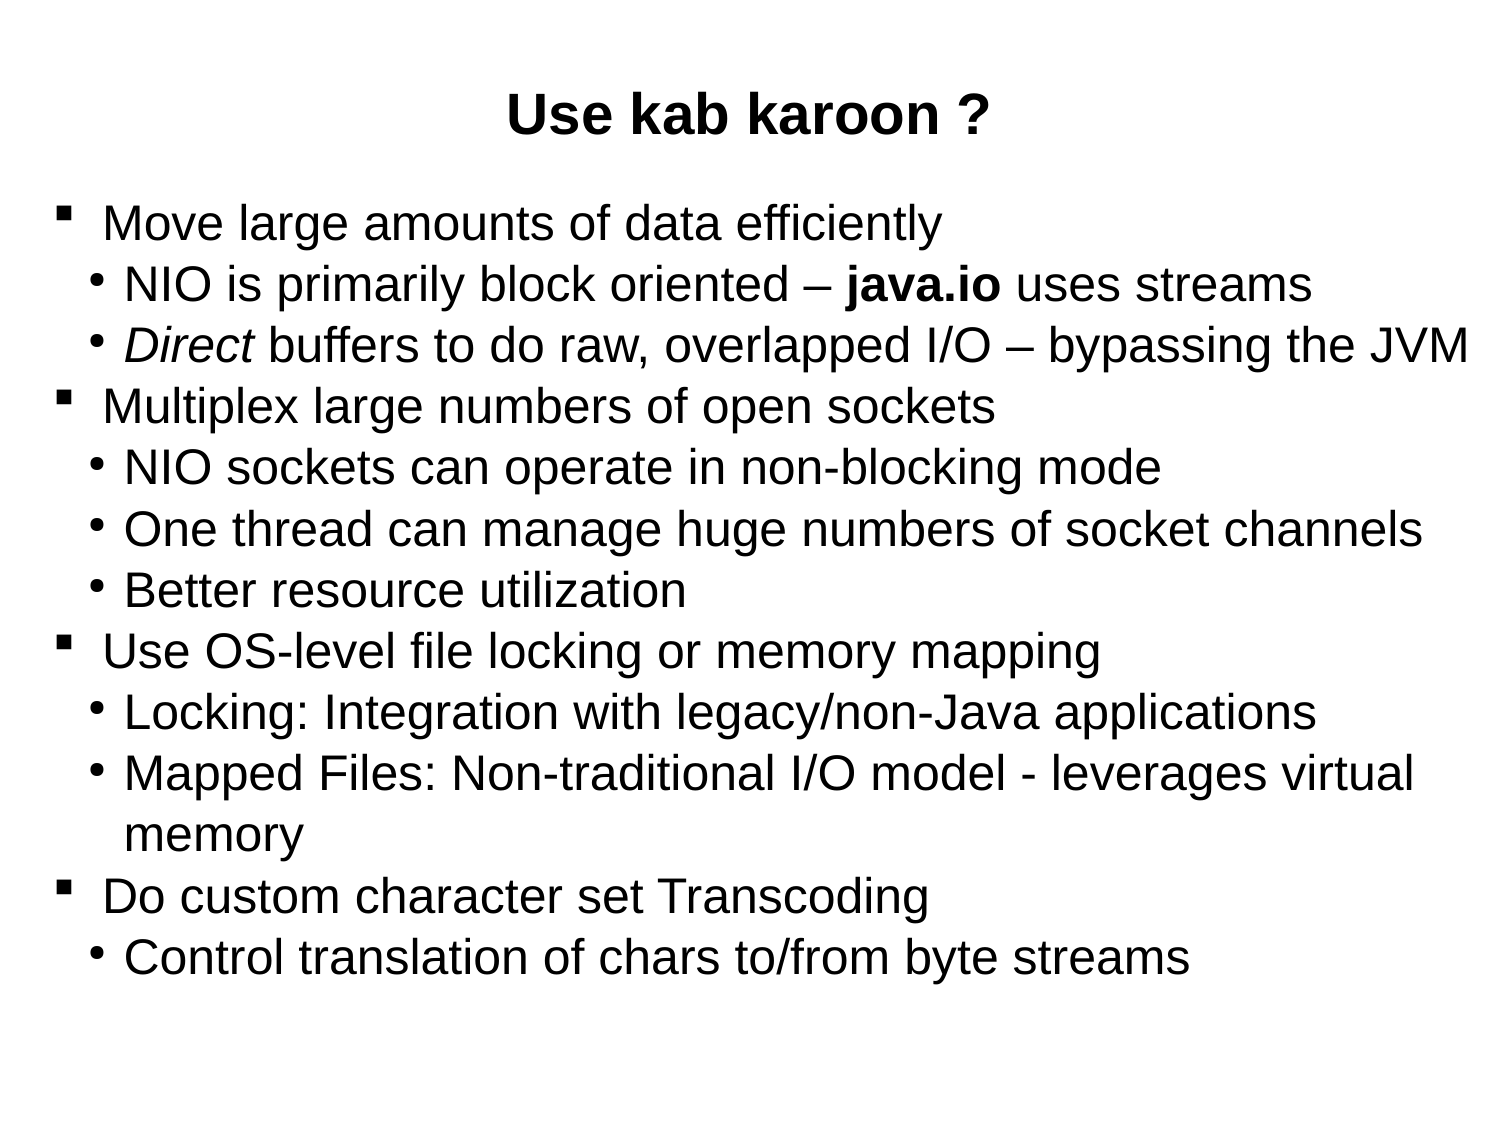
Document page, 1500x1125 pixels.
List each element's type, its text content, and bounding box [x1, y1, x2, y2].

text_box Move large amounts of data efficiently NIO is primarily block oriented – java.io uses streams Direct buffers to do raw, overlapped I/O – bypassing the JVM Multiplex large numbers of open sockets NIO sockets can operate in non-blocking mode One thread can manage huge numbers of socket channels Better resource utilization Use OS-level file locking or memory mapping Locking: Integration with legacy/non-Java applications Mapped Files: Non-traditional I/O model - leverages virtual memory Do custom character set Transcoding Control translation of chars to/from byte streams [52, 188, 1477, 1099]
text_box Use kab karoon ? [74, 44, 1425, 178]
